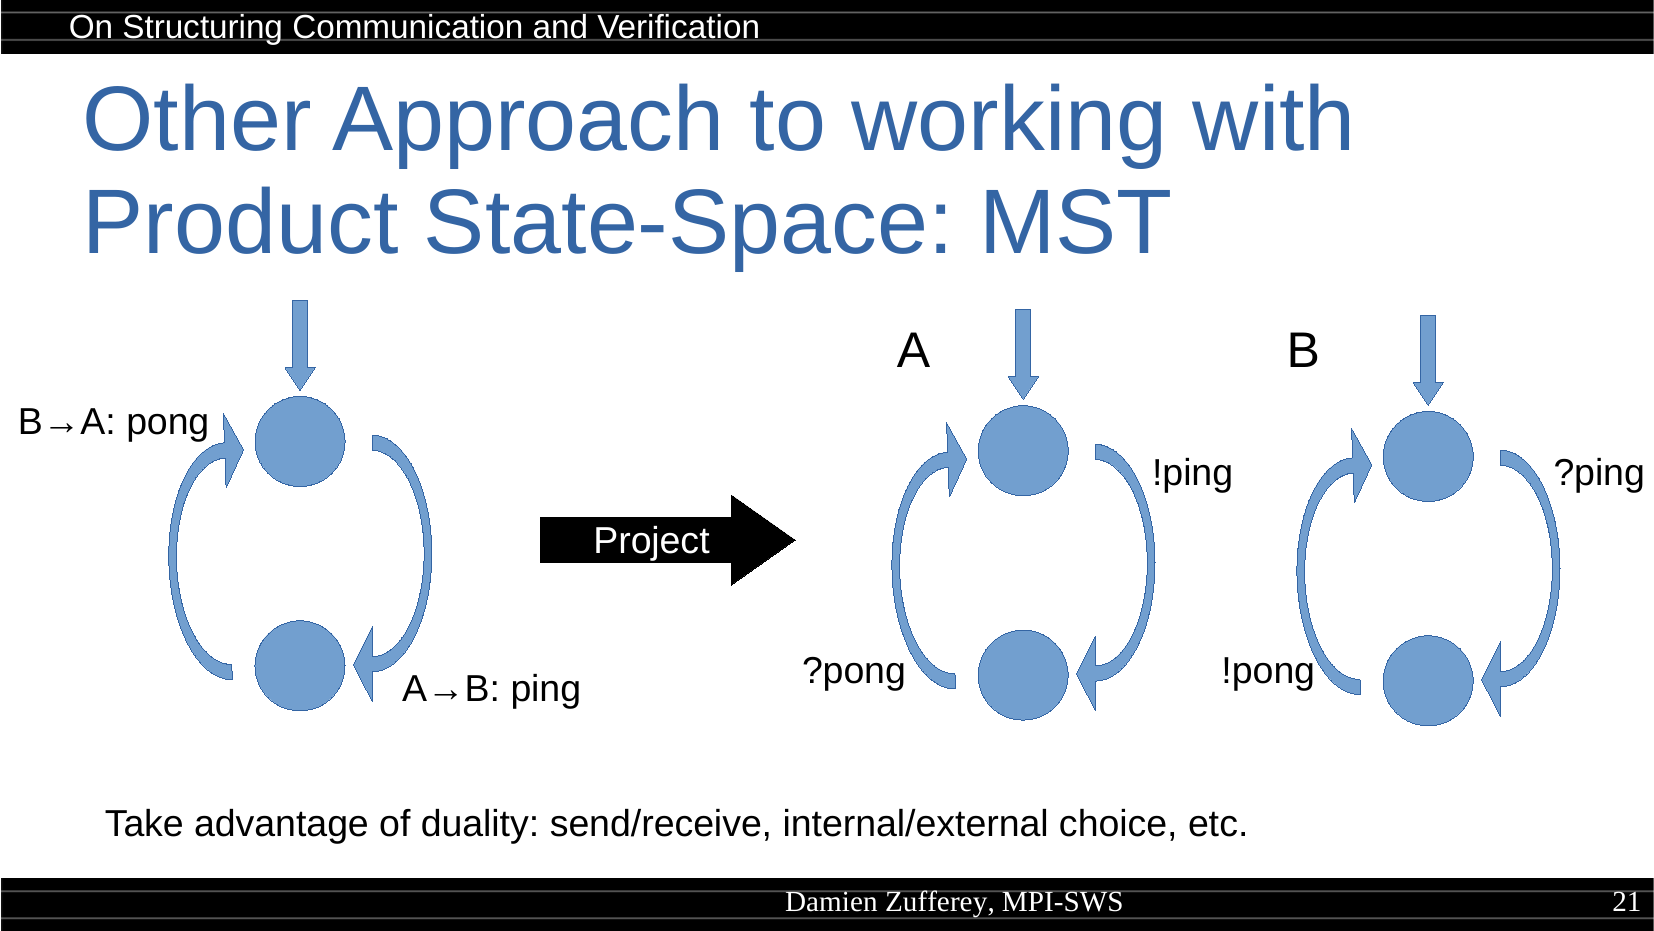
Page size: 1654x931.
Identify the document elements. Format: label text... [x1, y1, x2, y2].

text_box A [882, 315, 946, 386]
text_box [255, 396, 346, 487]
picture [1, 0, 1654, 54]
text_box [978, 405, 1069, 496]
text_box ?pong [787, 642, 921, 700]
title Other Approach to working with Product State-Space: MST [82, 67, 1571, 273]
text_box [1481, 502, 1561, 717]
picture [1, 878, 1654, 931]
text_box Take advantage of duality: send/receive, internal/external choice, etc. [90, 795, 1264, 852]
text_box [1500, 450, 1538, 498]
text_box Project [540, 495, 796, 586]
text_box [1008, 309, 1039, 400]
text_box [1413, 315, 1444, 406]
text_box [921, 650, 956, 689]
text_box [1076, 444, 1156, 711]
text_box [1296, 428, 1372, 642]
text_box ?ping [1538, 444, 1654, 502]
text_box !ping [1137, 444, 1248, 502]
text_box A→B: ping [387, 660, 596, 717]
text_box [978, 630, 1069, 721]
text_box [254, 620, 346, 711]
text_box [891, 422, 967, 642]
text_box !pong [1206, 642, 1330, 700]
text_box B [1271, 315, 1335, 386]
text_box [168, 416, 244, 680]
text_box [1330, 661, 1361, 695]
text_box [353, 435, 432, 702]
text_box [285, 300, 316, 391]
text_box [1383, 411, 1474, 502]
text_box [1383, 635, 1474, 726]
text_box B→A: pong [3, 392, 225, 450]
